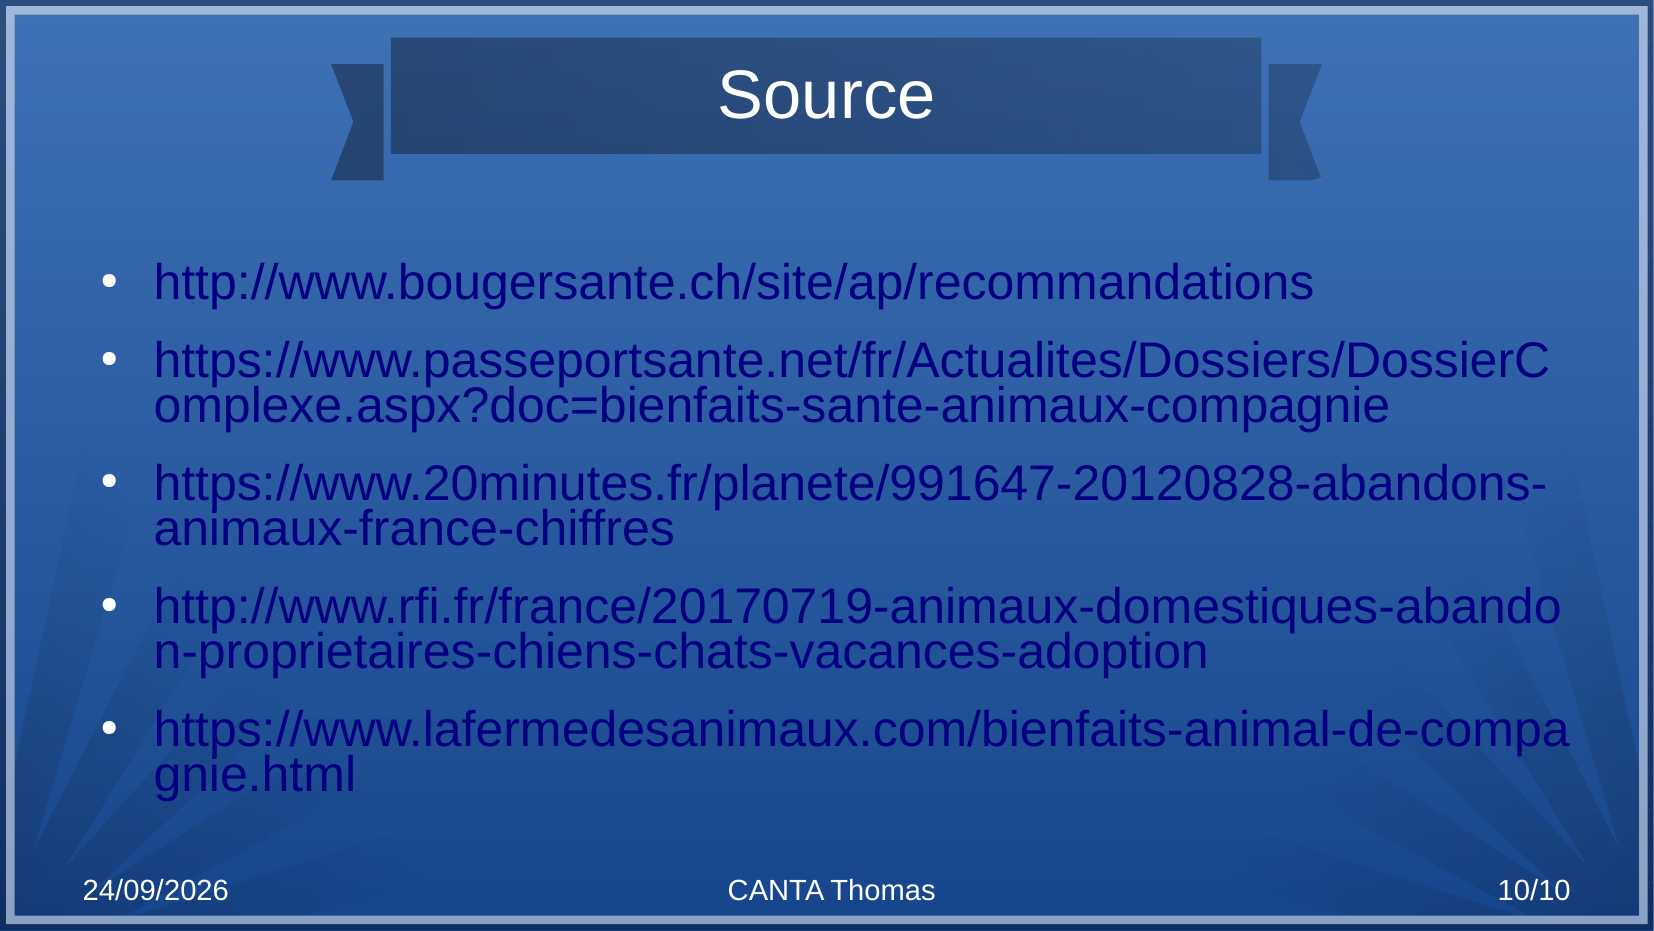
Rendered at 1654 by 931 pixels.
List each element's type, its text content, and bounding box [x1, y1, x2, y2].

list http://www.bougersante.ch/site/ap/recommandations https://www.passeportsante.net/fr/Actualites/Dossiers/DossierComplexe.aspx?doc=bienfaits-sante-animaux-compagnie https://www.20minutes.fr/planete/991647-20120828-abandons-animaux-france-chiffres http://www.rfi.fr/france/20170719-animaux-domestiques-abandon-proprietaires-chiens-chats-vacances-adoption https://www.lafermedesanimaux.com/bienfaits-animal-de-compagnie.html [82, 253, 1571, 877]
title Source [389, 35, 1264, 154]
